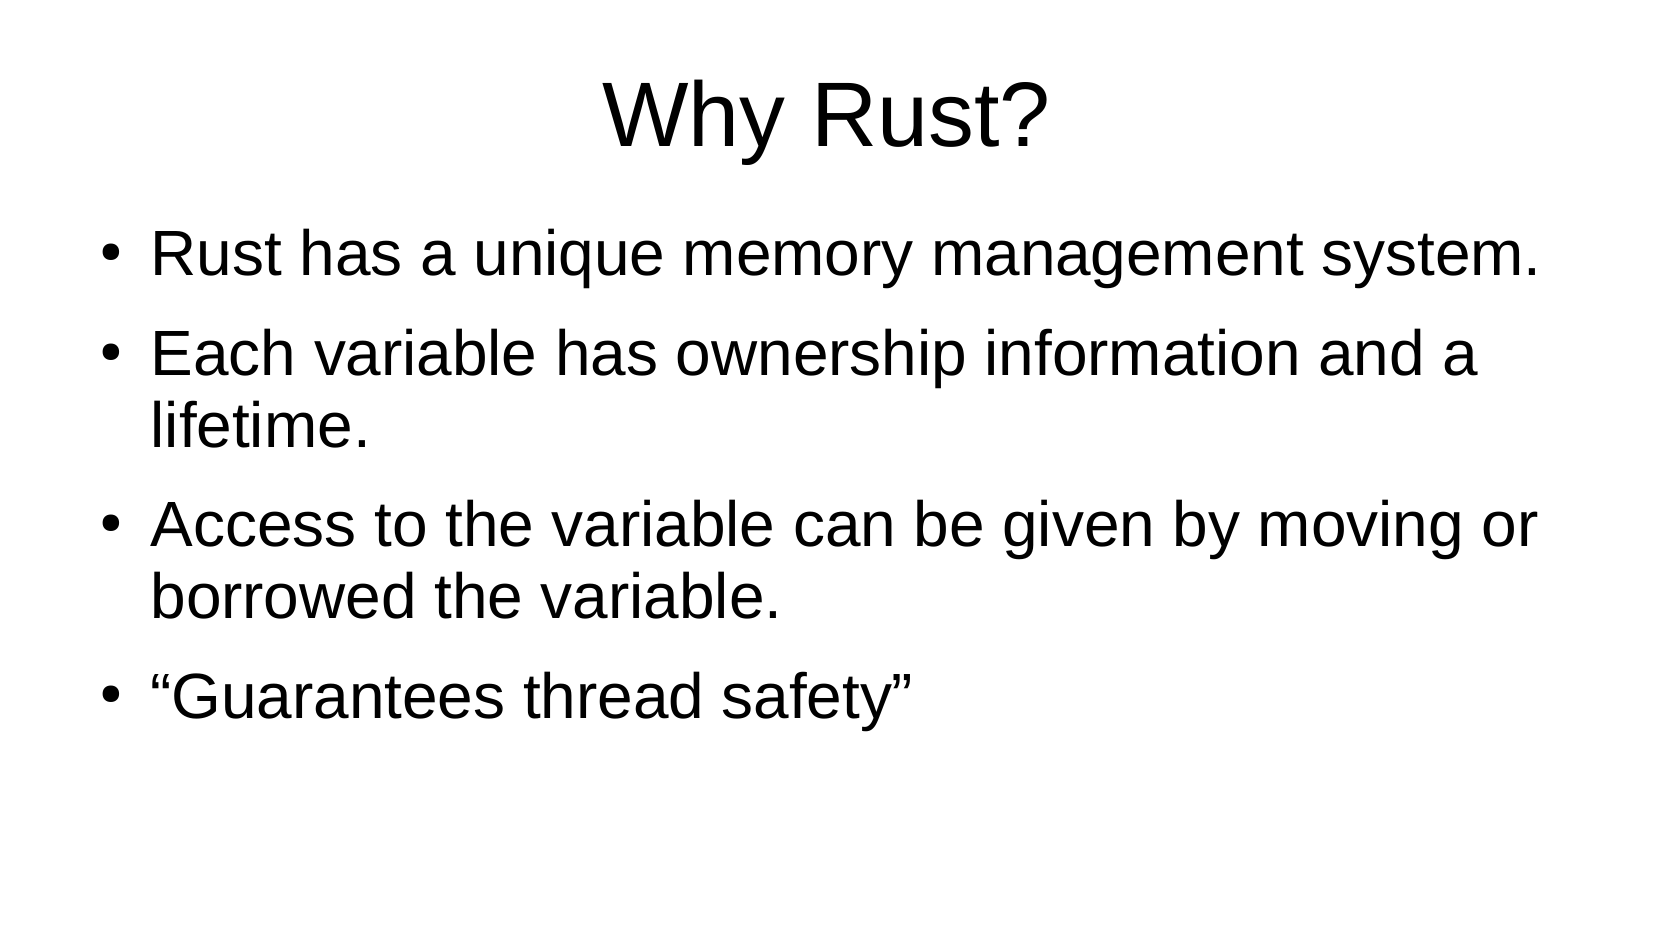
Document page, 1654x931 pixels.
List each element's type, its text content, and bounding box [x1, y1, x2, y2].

title Why Rust? [82, 37, 1571, 193]
list Rust has a unique memory management system. Each variable has ownership information and a lifetime. Access to the variable can be given by moving or borrowed the variable. “Guarantees thread safety” [82, 217, 1571, 758]
